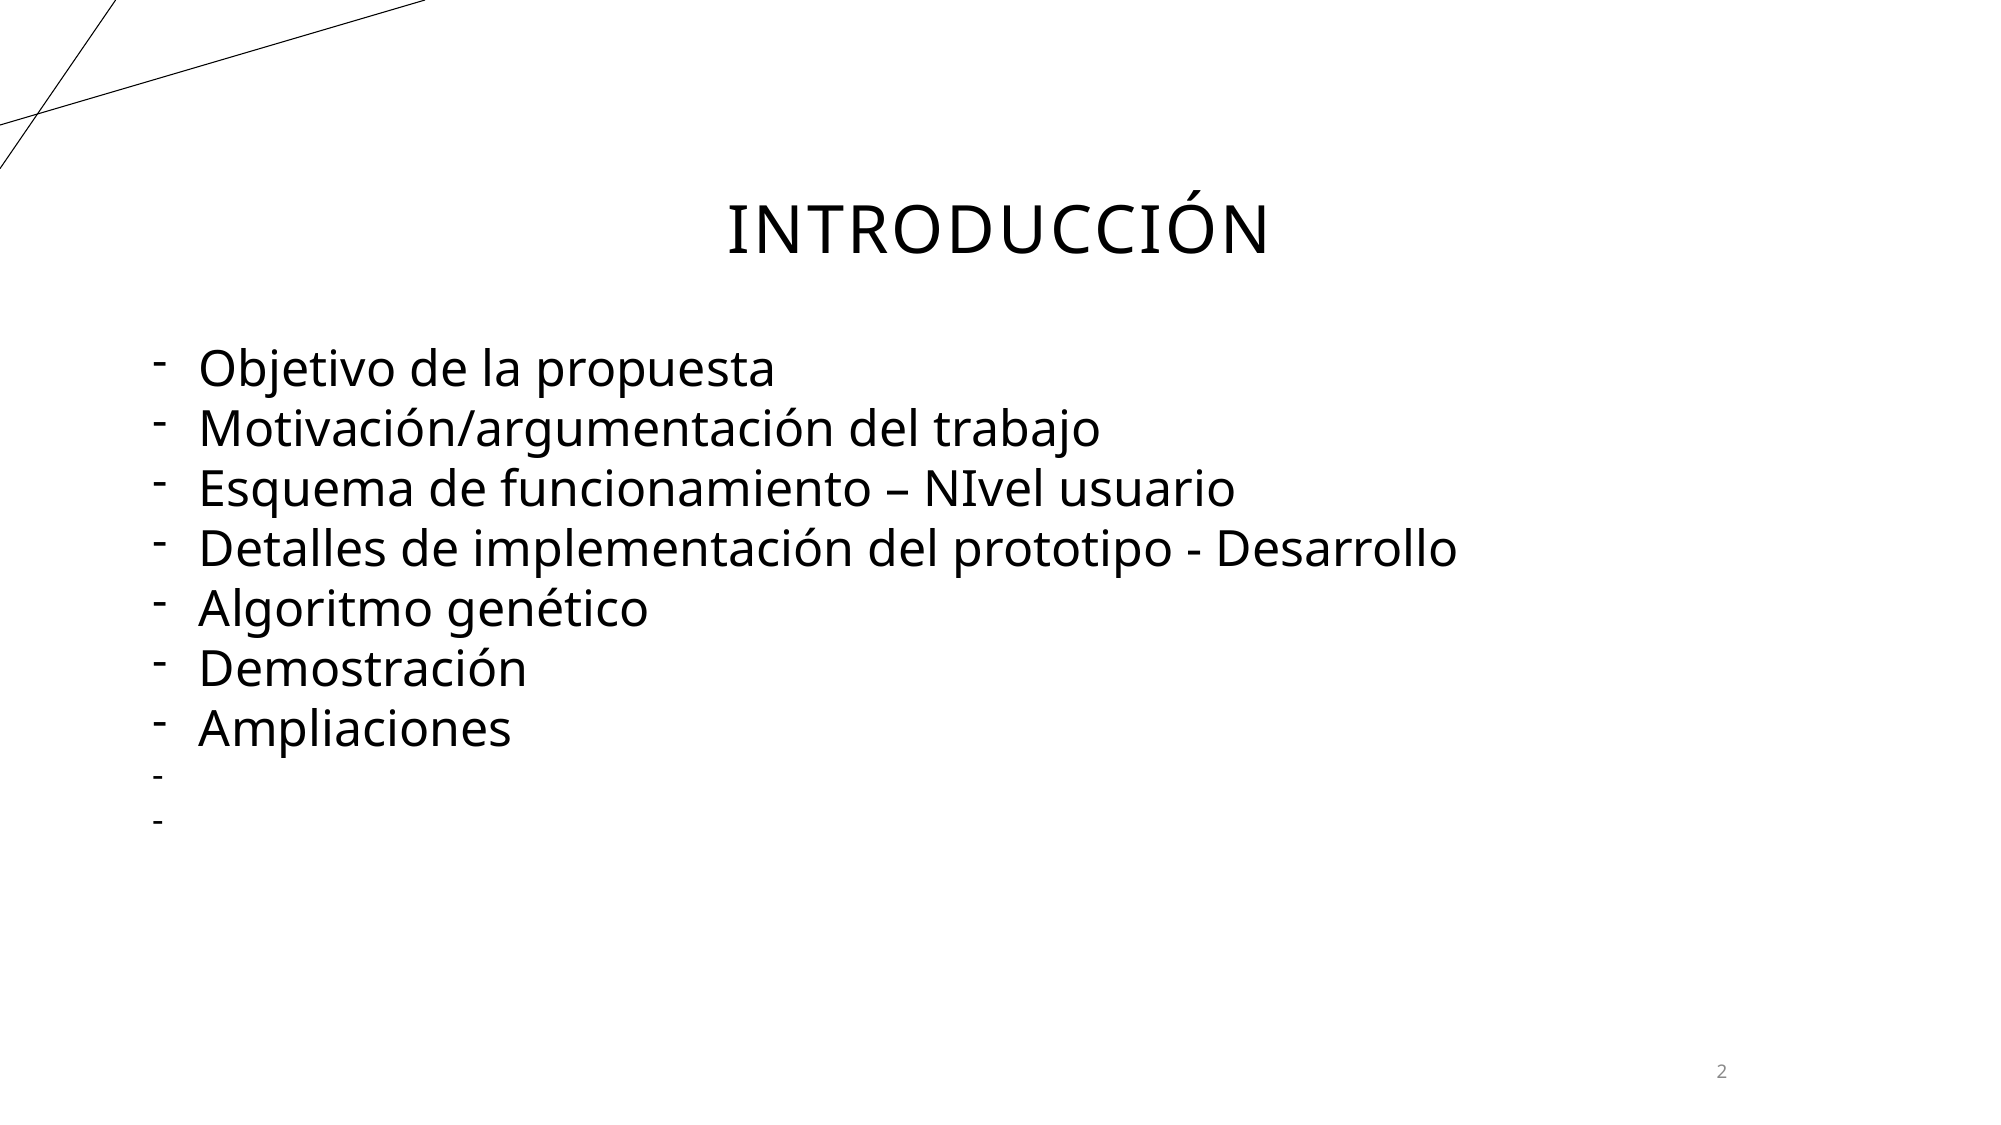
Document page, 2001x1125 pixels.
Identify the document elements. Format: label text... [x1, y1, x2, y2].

title introducción [137, 57, 1863, 276]
slide_number 2 [1701, 1042, 1864, 1103]
text_box Objetivo de la propuesta Motivación/argumentación del trabajo Esquema de funcionamiento – NIvel usuario Detalles de implementación del prototipo - Desarrollo Algoritmo genético Demostración Ampliaciones [137, 328, 2000, 859]
